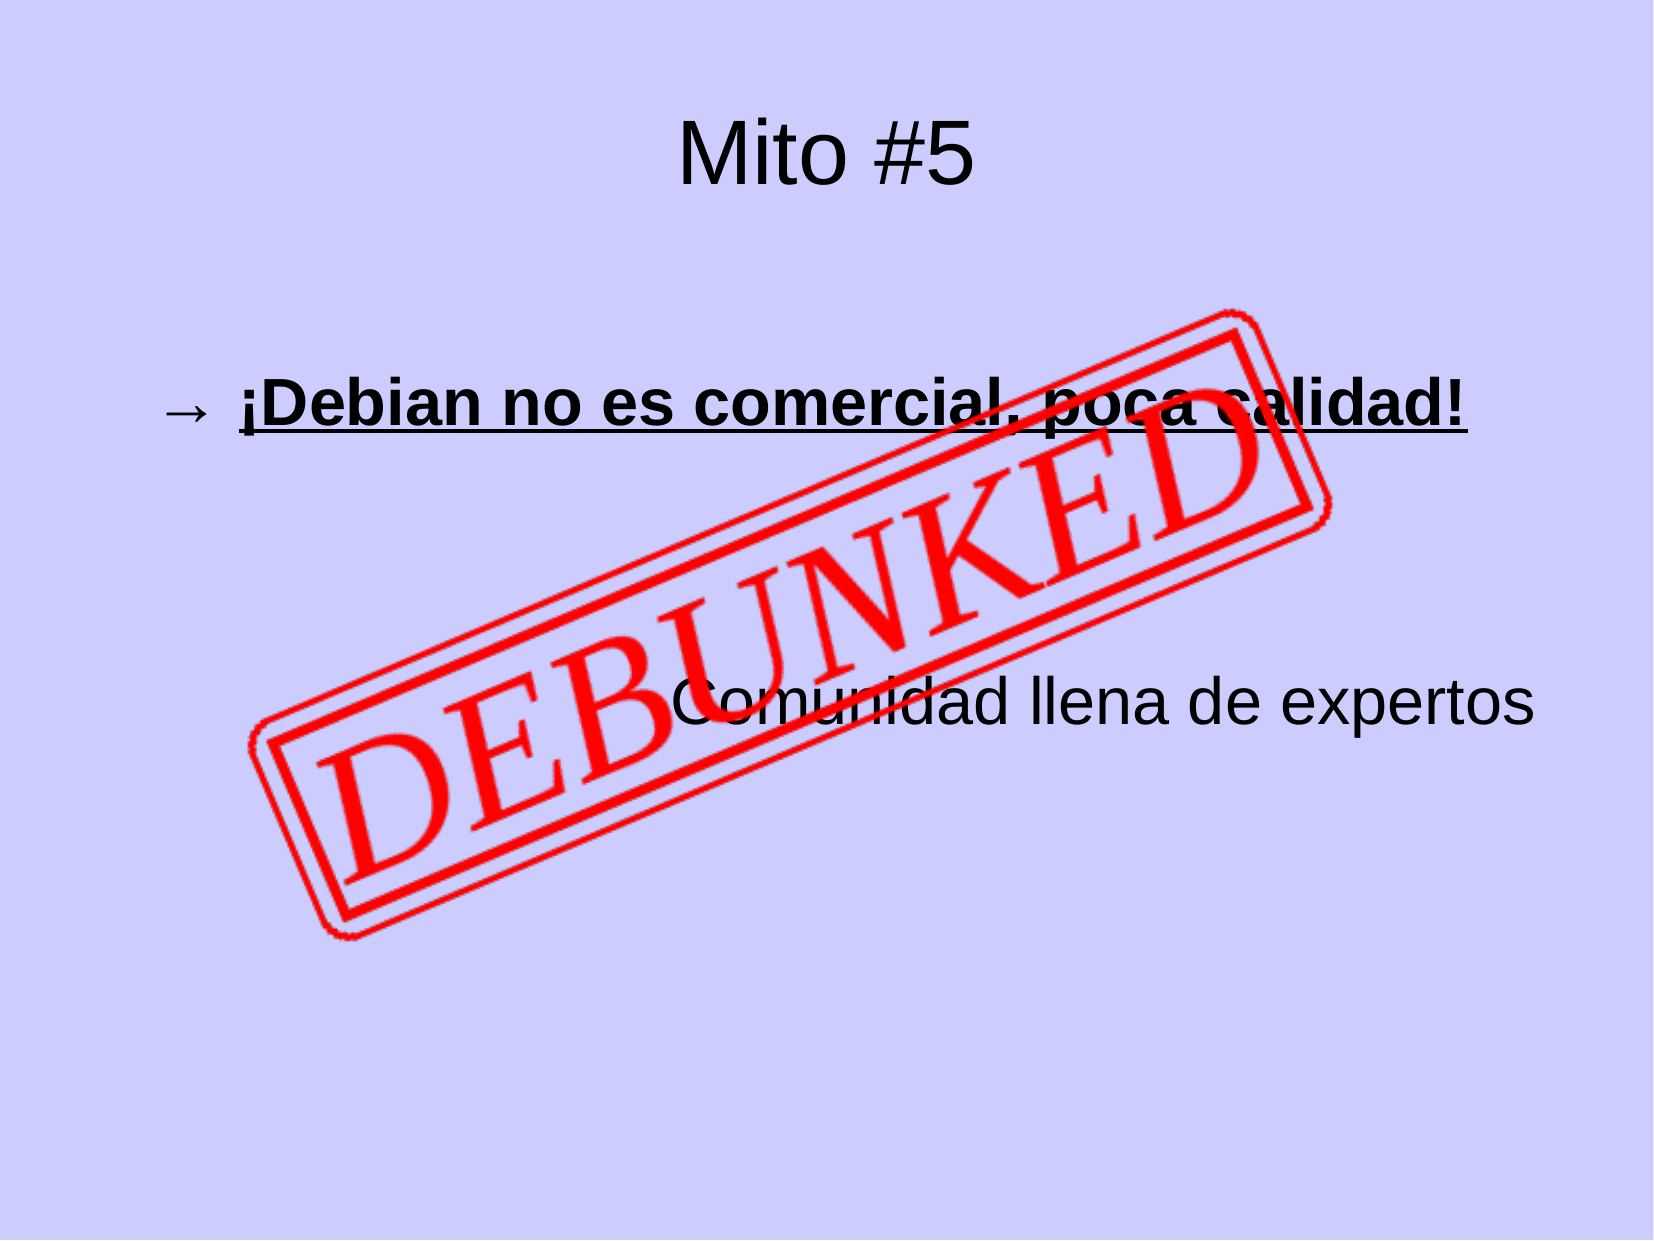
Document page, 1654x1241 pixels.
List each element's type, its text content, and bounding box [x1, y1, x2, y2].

title Mito #5 [82, 49, 1571, 257]
picture [213, 293, 1345, 952]
list → ¡Debian no es comercial, poca calidad! Comunidad llena de expertos [82, 290, 1571, 1010]
